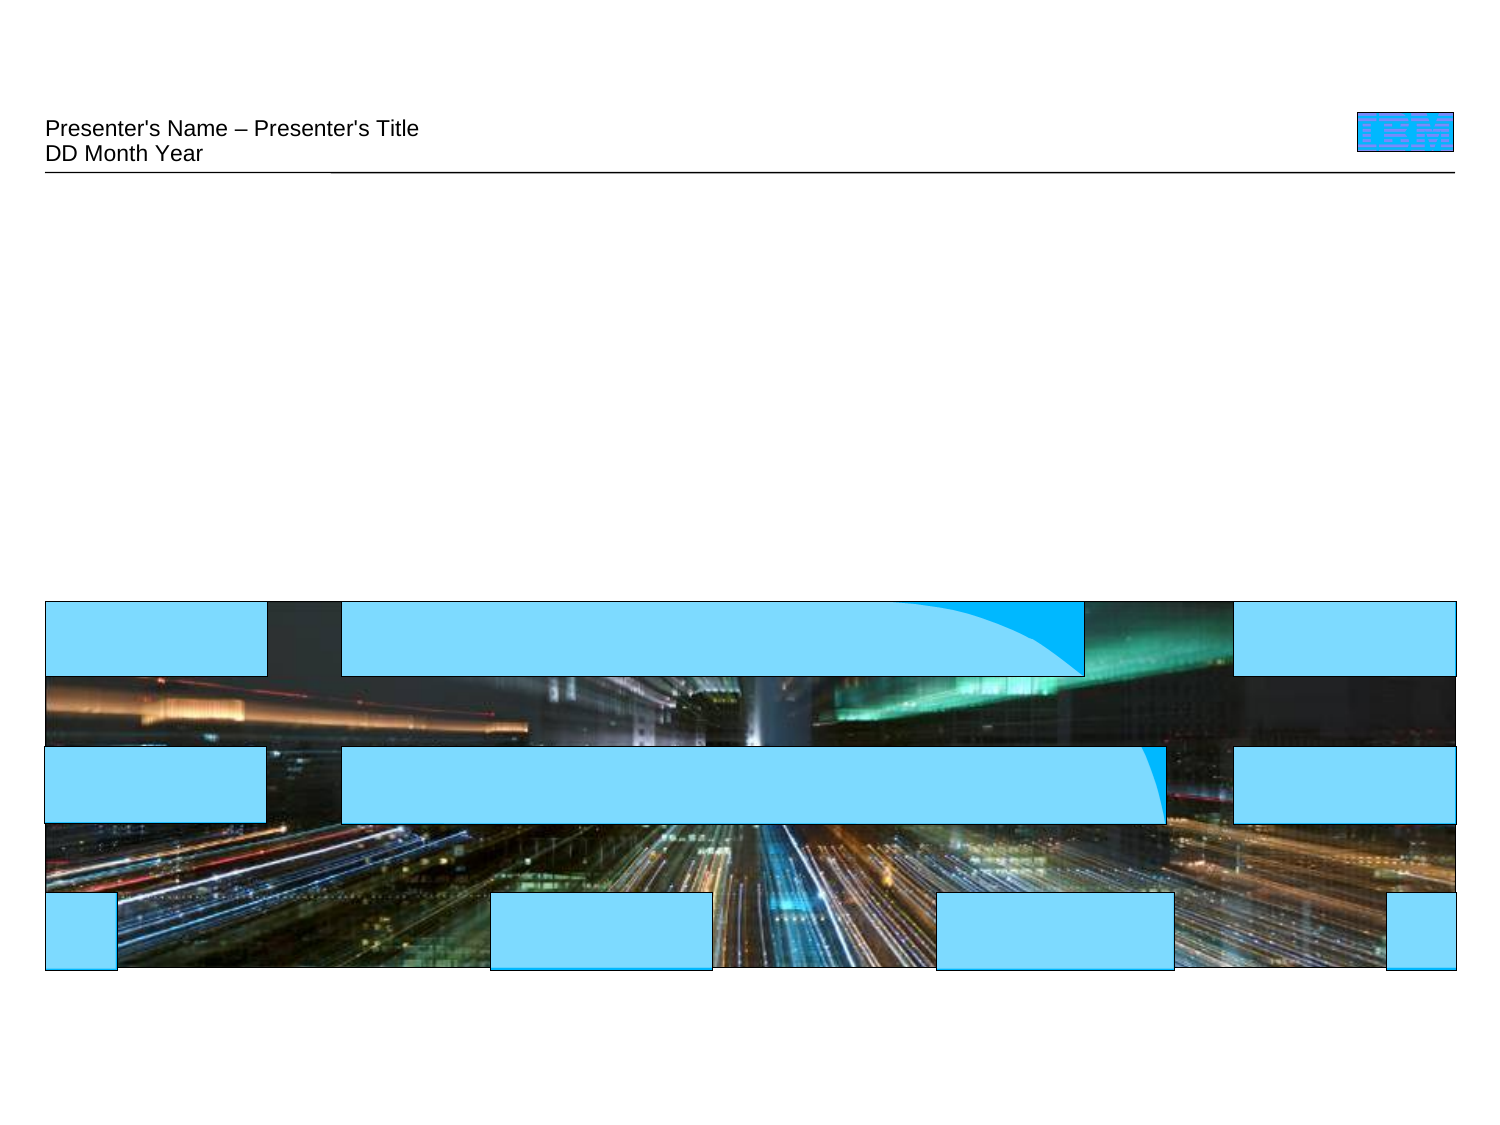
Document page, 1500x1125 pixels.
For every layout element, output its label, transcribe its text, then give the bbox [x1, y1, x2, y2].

picture [342, 602, 1081, 676]
picture [46, 602, 267, 676]
picture [46, 893, 115, 968]
picture [1234, 747, 1454, 824]
picture [937, 893, 1174, 968]
text_box Presenter's Name – Presenter's Title DD Month Year [30, 86, 1306, 175]
picture [1234, 602, 1454, 676]
picture [46, 602, 1455, 967]
picture [1387, 893, 1456, 967]
picture [491, 893, 712, 967]
picture [45, 747, 266, 823]
